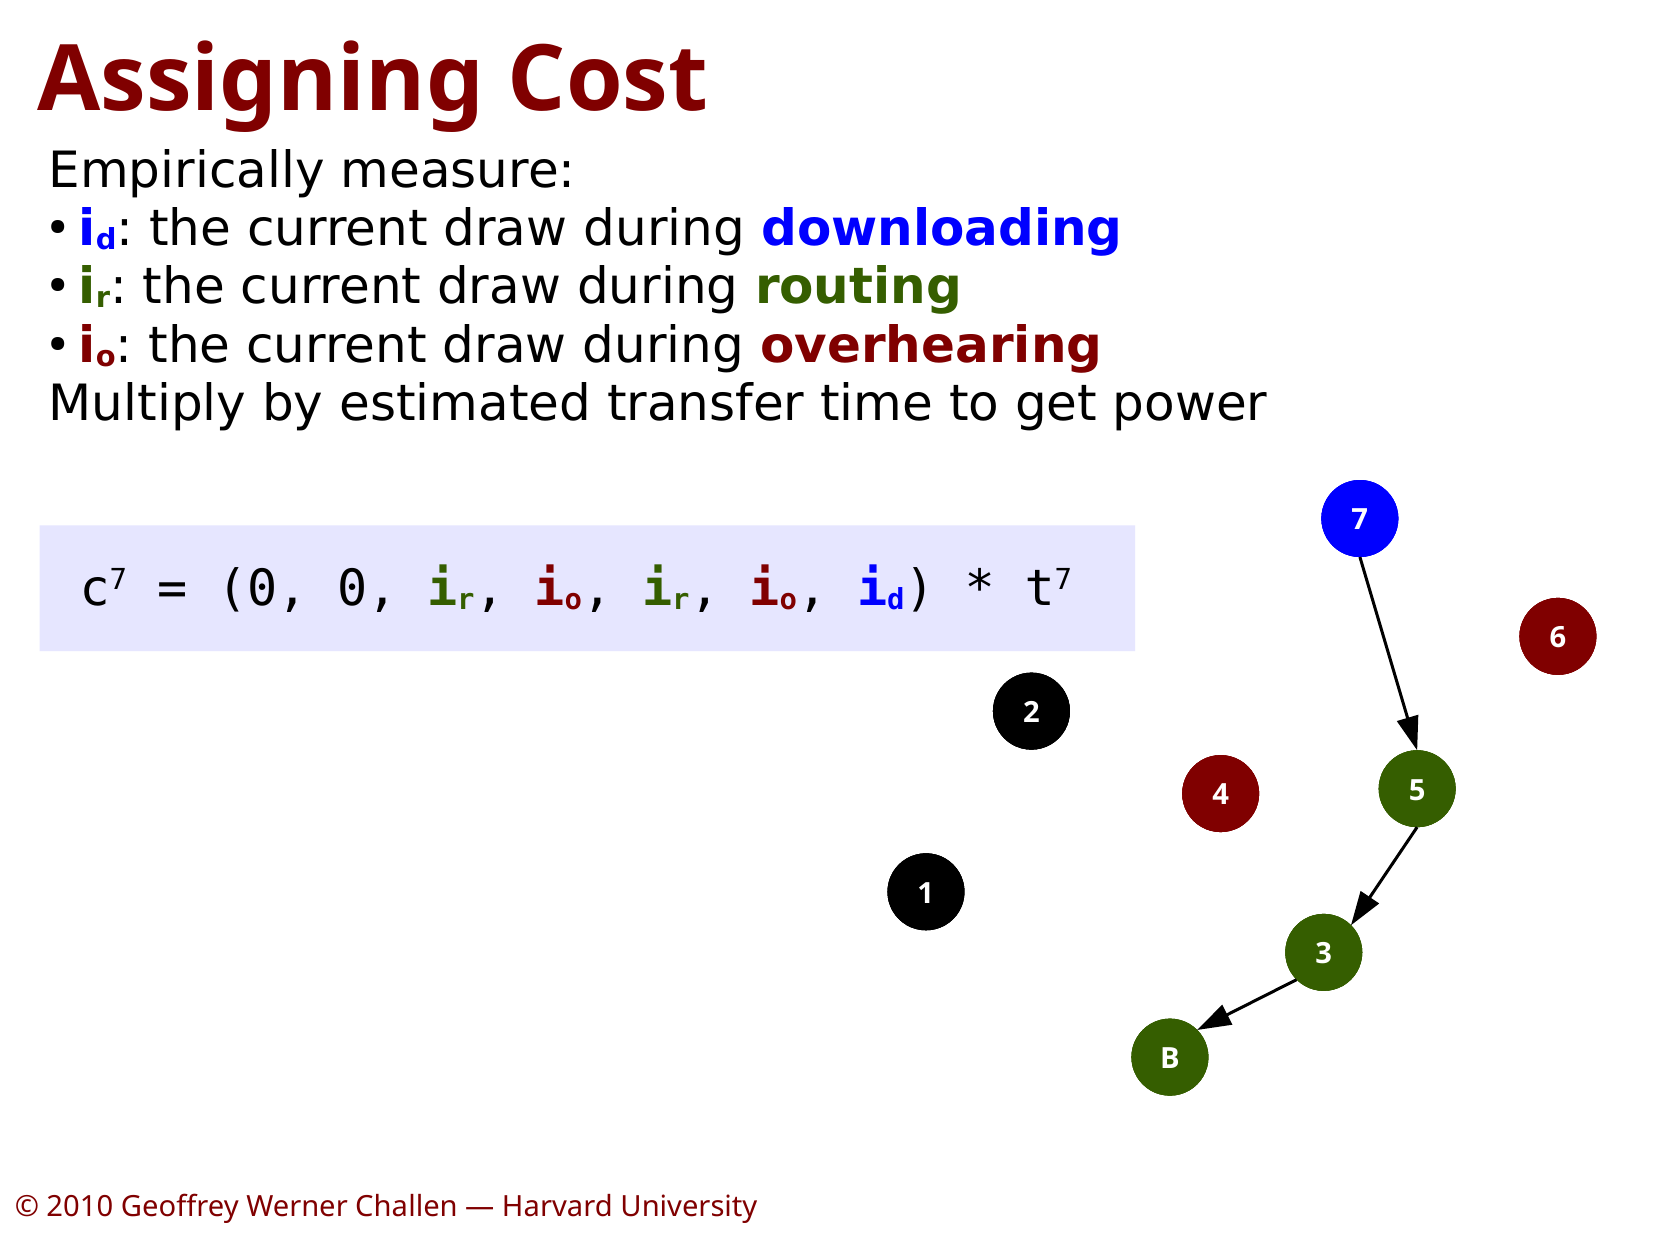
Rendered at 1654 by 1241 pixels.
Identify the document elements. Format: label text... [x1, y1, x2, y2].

text_box c7 = (0, 0, ir, io, ir, io, id) * t7 [39, 525, 1136, 652]
text_box 1 [887, 853, 965, 931]
text_box 3 [1285, 913, 1363, 991]
text_box 7 [1321, 480, 1399, 557]
text_box 2 [992, 672, 1070, 750]
text_box 4 [1182, 755, 1260, 833]
text_box 6 [1519, 597, 1597, 675]
text_box Empirically measure: id: the current draw during downloading ir: the current draw during routing io: the current draw during overhearing Multiply by estimated transfer time to get power [33, 151, 1580, 488]
title Assigning Cost [0, 0, 1654, 151]
text_box 5 [1378, 750, 1456, 828]
text_box B [1131, 1018, 1209, 1096]
